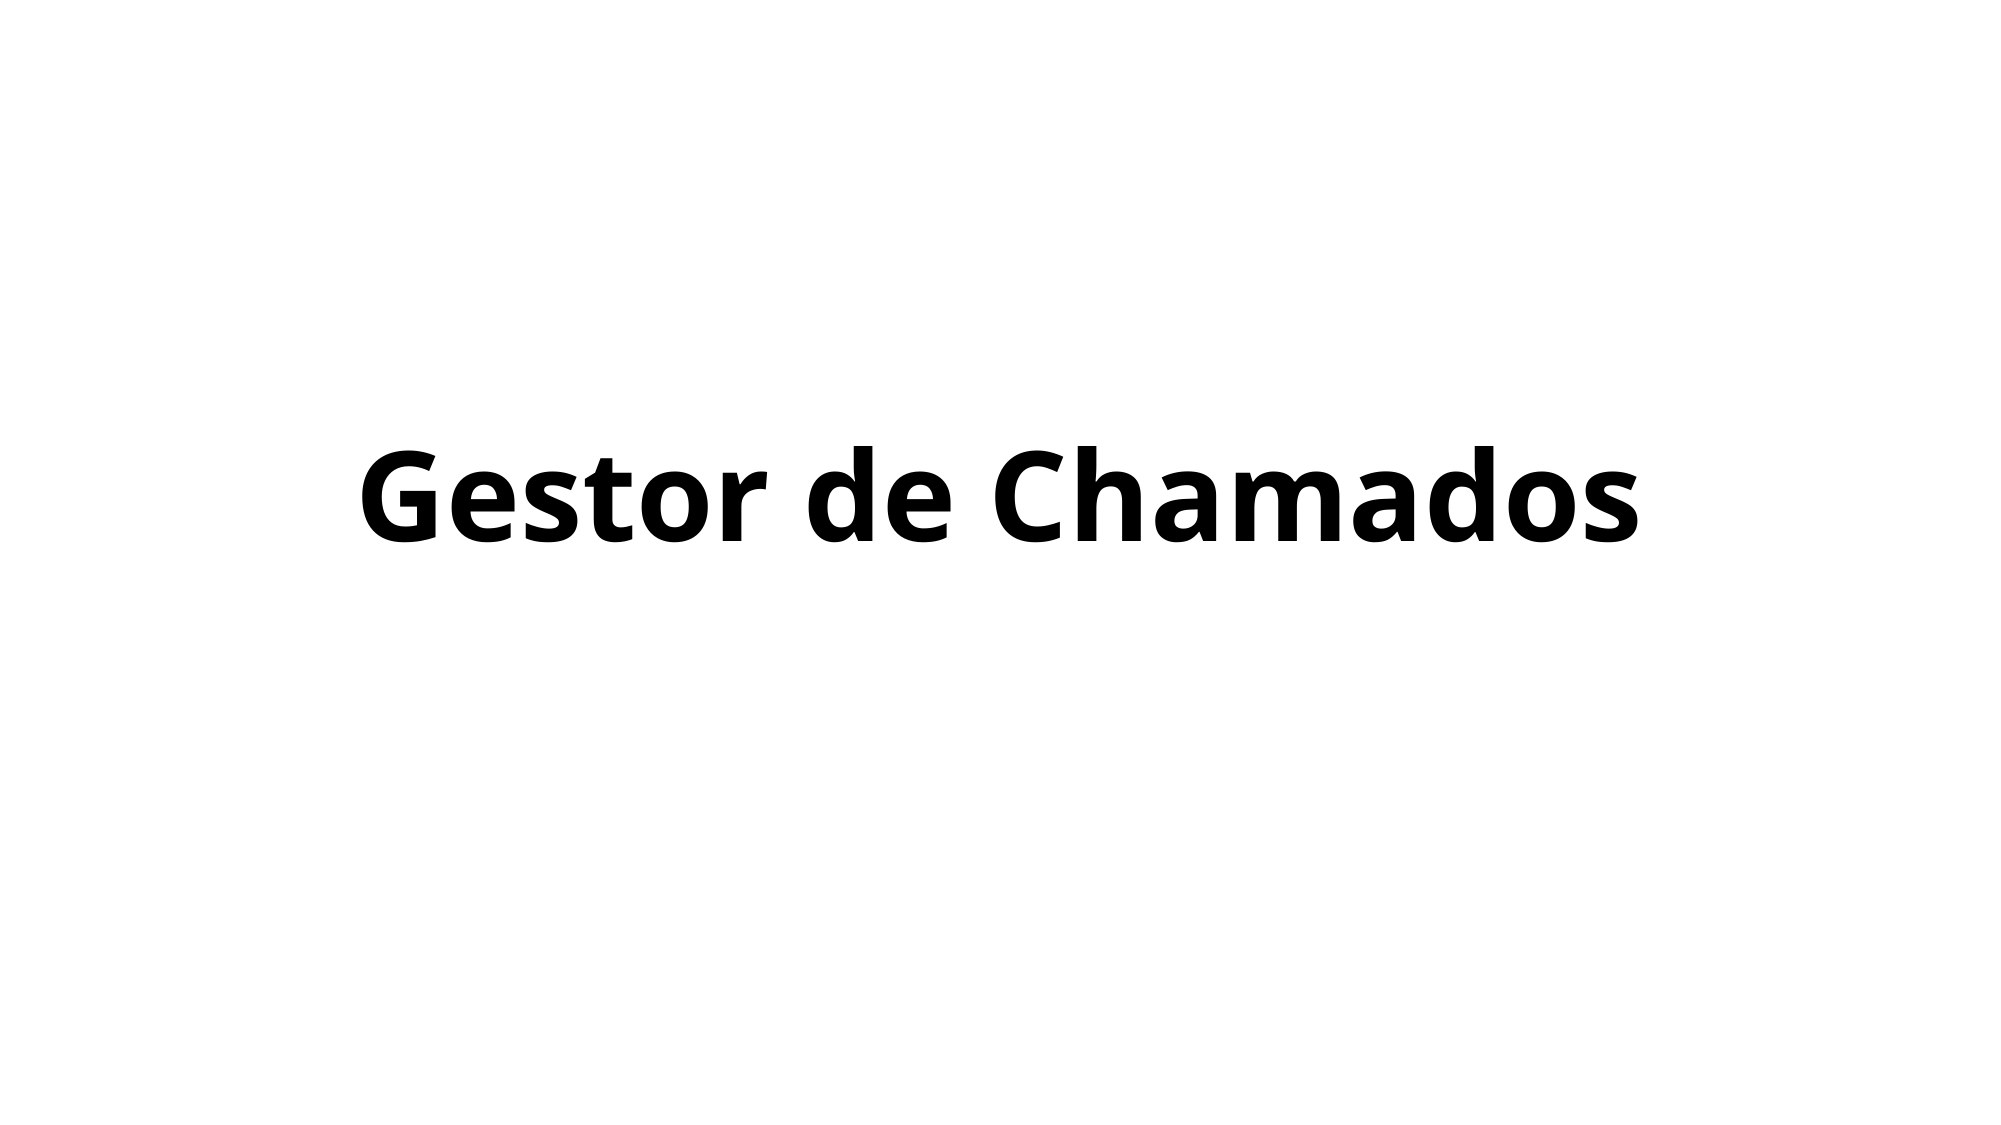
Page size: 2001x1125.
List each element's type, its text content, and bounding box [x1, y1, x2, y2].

title Gestor de Chamados [249, 184, 1750, 576]
